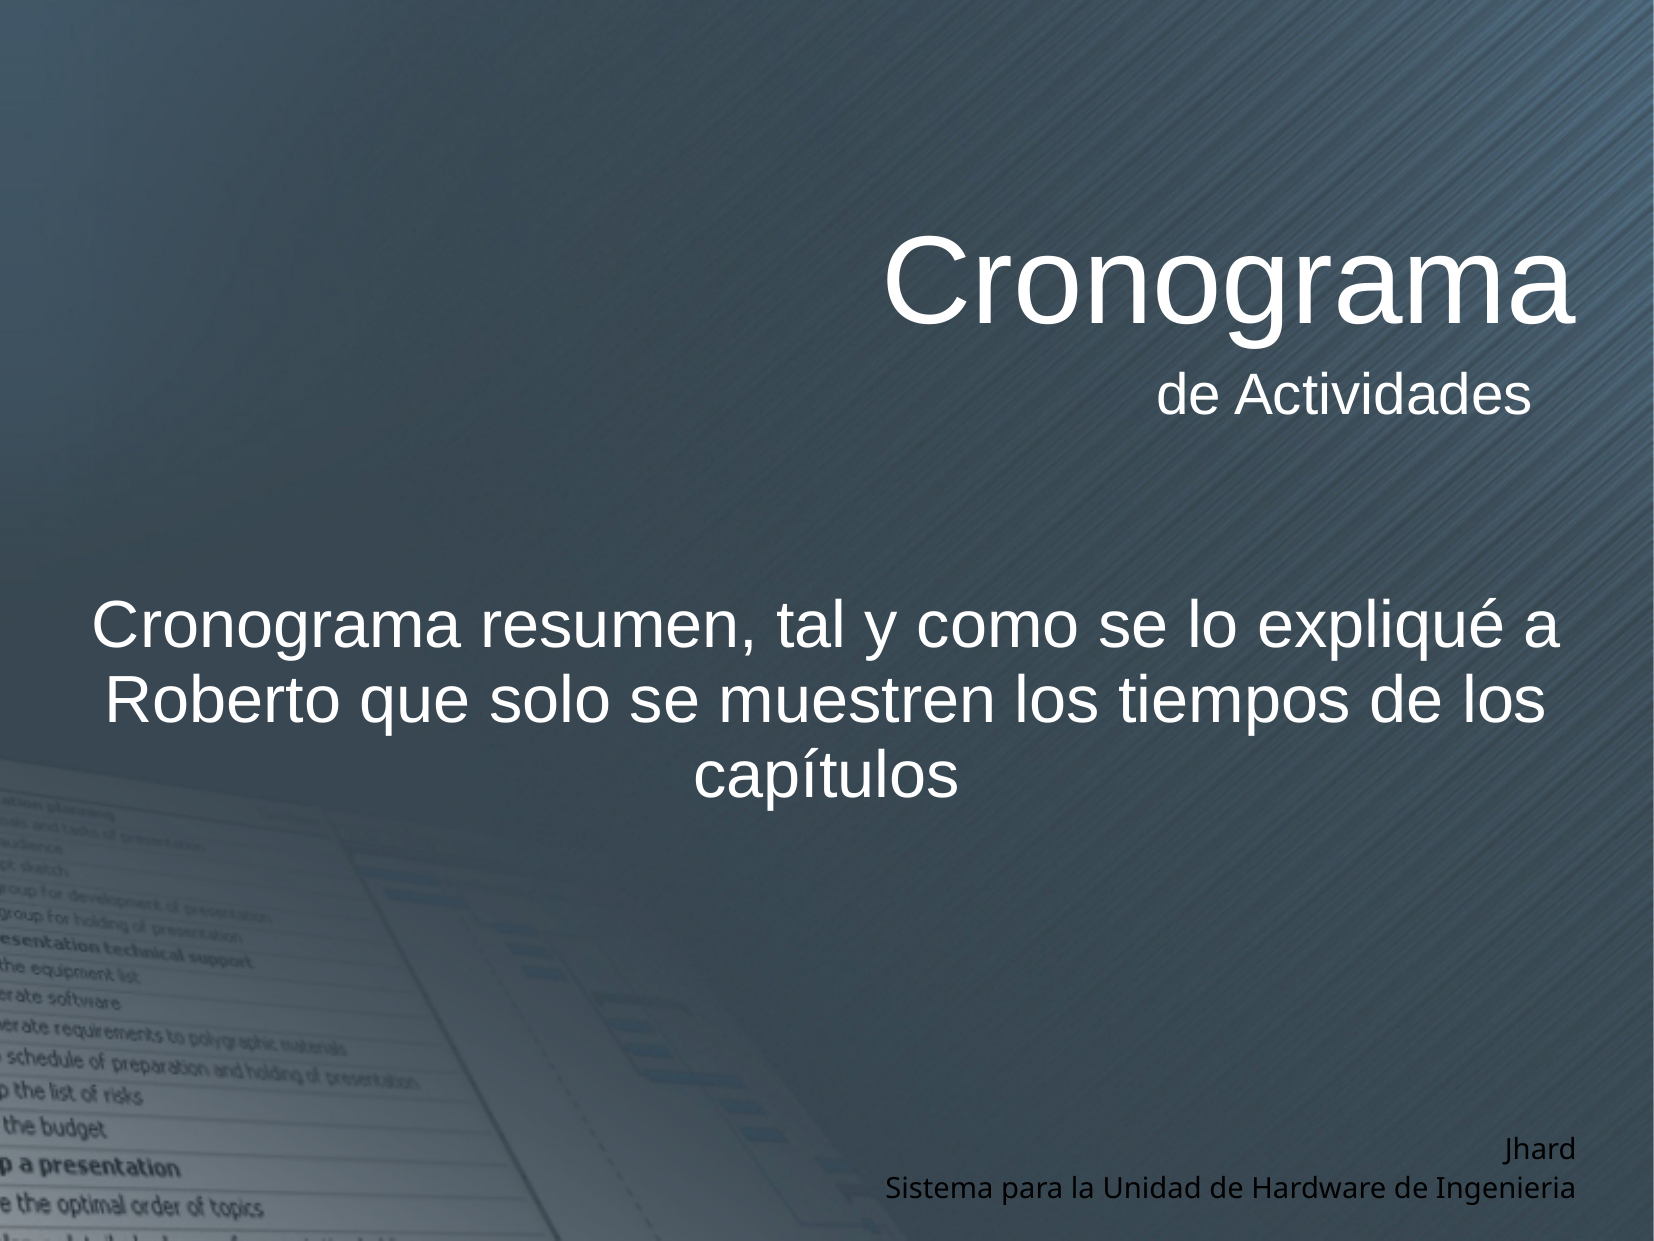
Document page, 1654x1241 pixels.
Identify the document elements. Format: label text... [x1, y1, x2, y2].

subtitle Cronograma resumen, tal y como se lo expliqué a Roberto que solo se muestren los tiempos de los capítulos [82, 297, 1571, 1102]
picture [0, 0, 1654, 1241]
title Cronograma [88, 176, 1577, 384]
